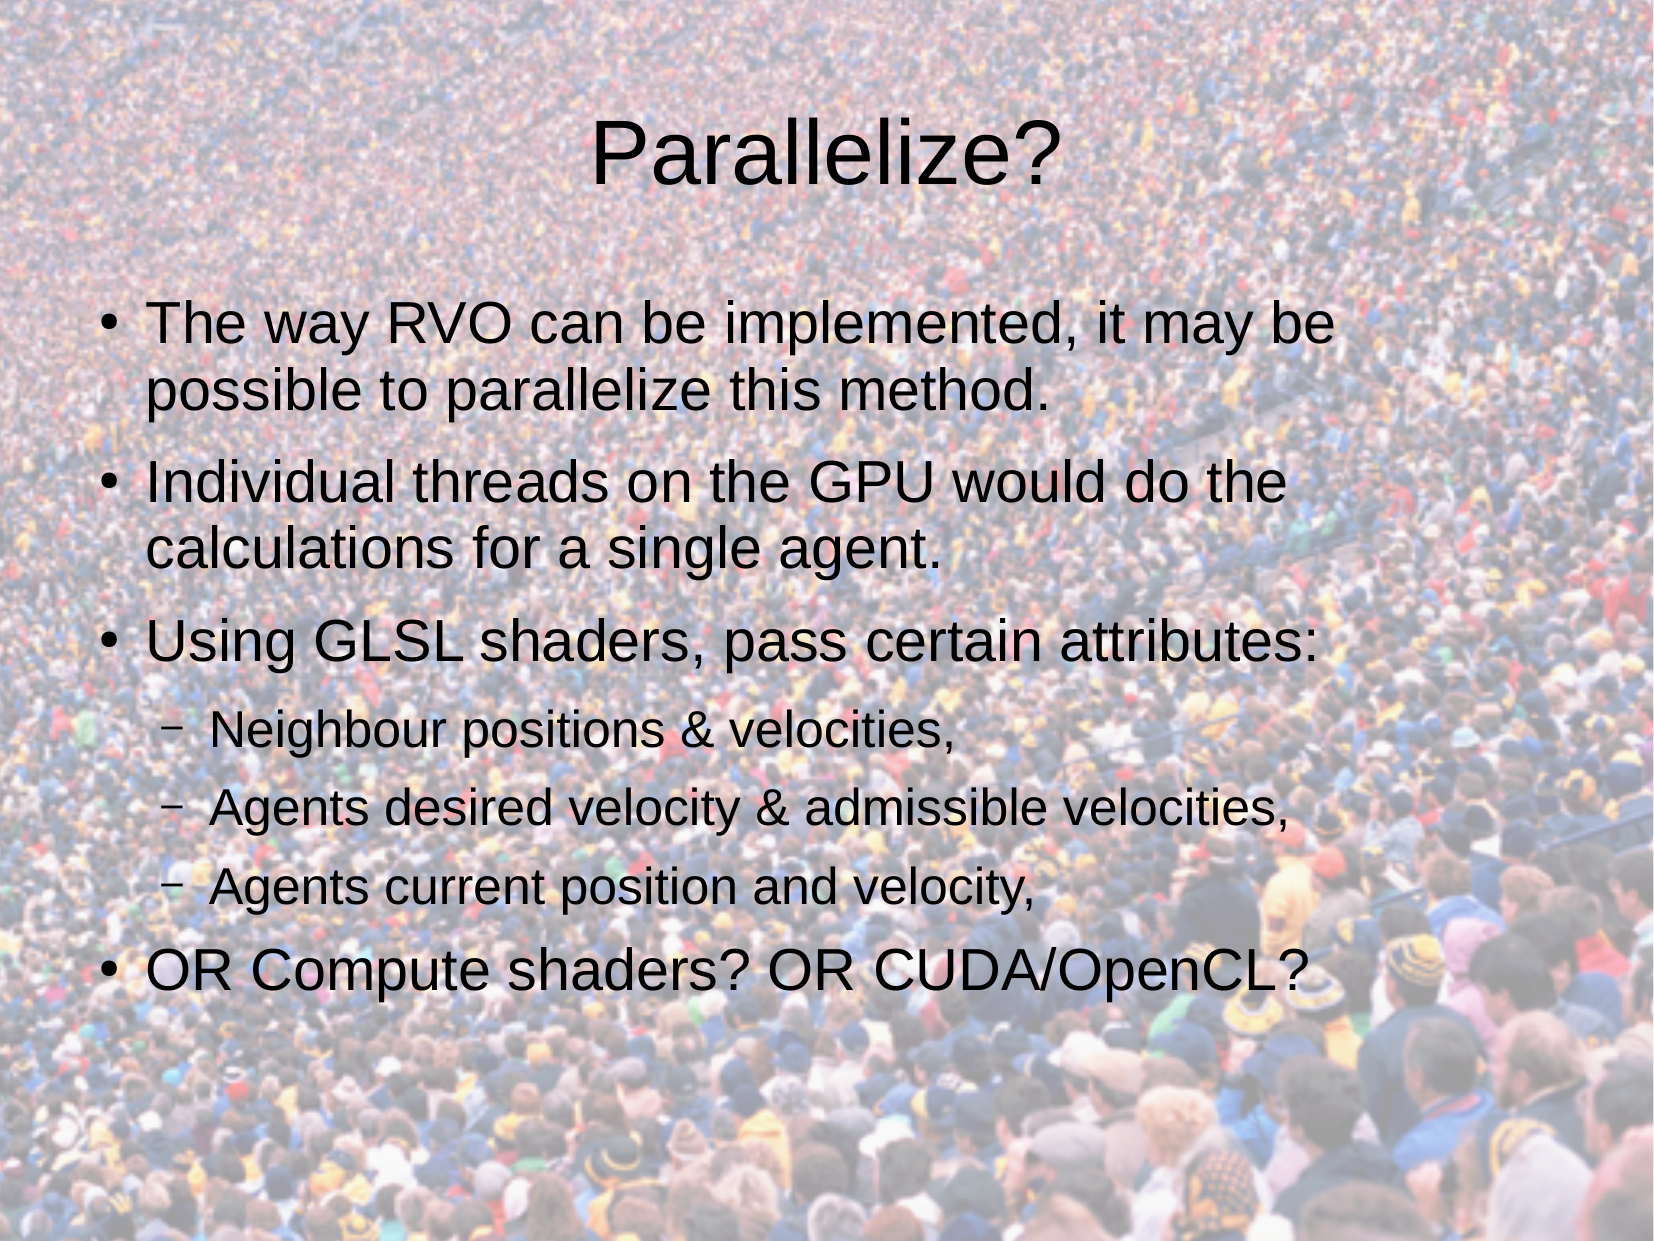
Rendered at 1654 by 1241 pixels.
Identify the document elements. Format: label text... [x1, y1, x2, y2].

picture [0, 0, 1654, 1241]
list The way RVO can be implemented, it may be possible to parallelize this method. Individual threads on the GPU would do the calculations for a single agent. Using GLSL shaders, pass certain attributes: Neighbour positions & velocities, Agents desired velocity & admissible velocities, Agents current position and velocity, OR Compute shaders? OR CUDA/OpenCL? [82, 290, 1571, 1010]
title Parallelize? [82, 49, 1571, 257]
